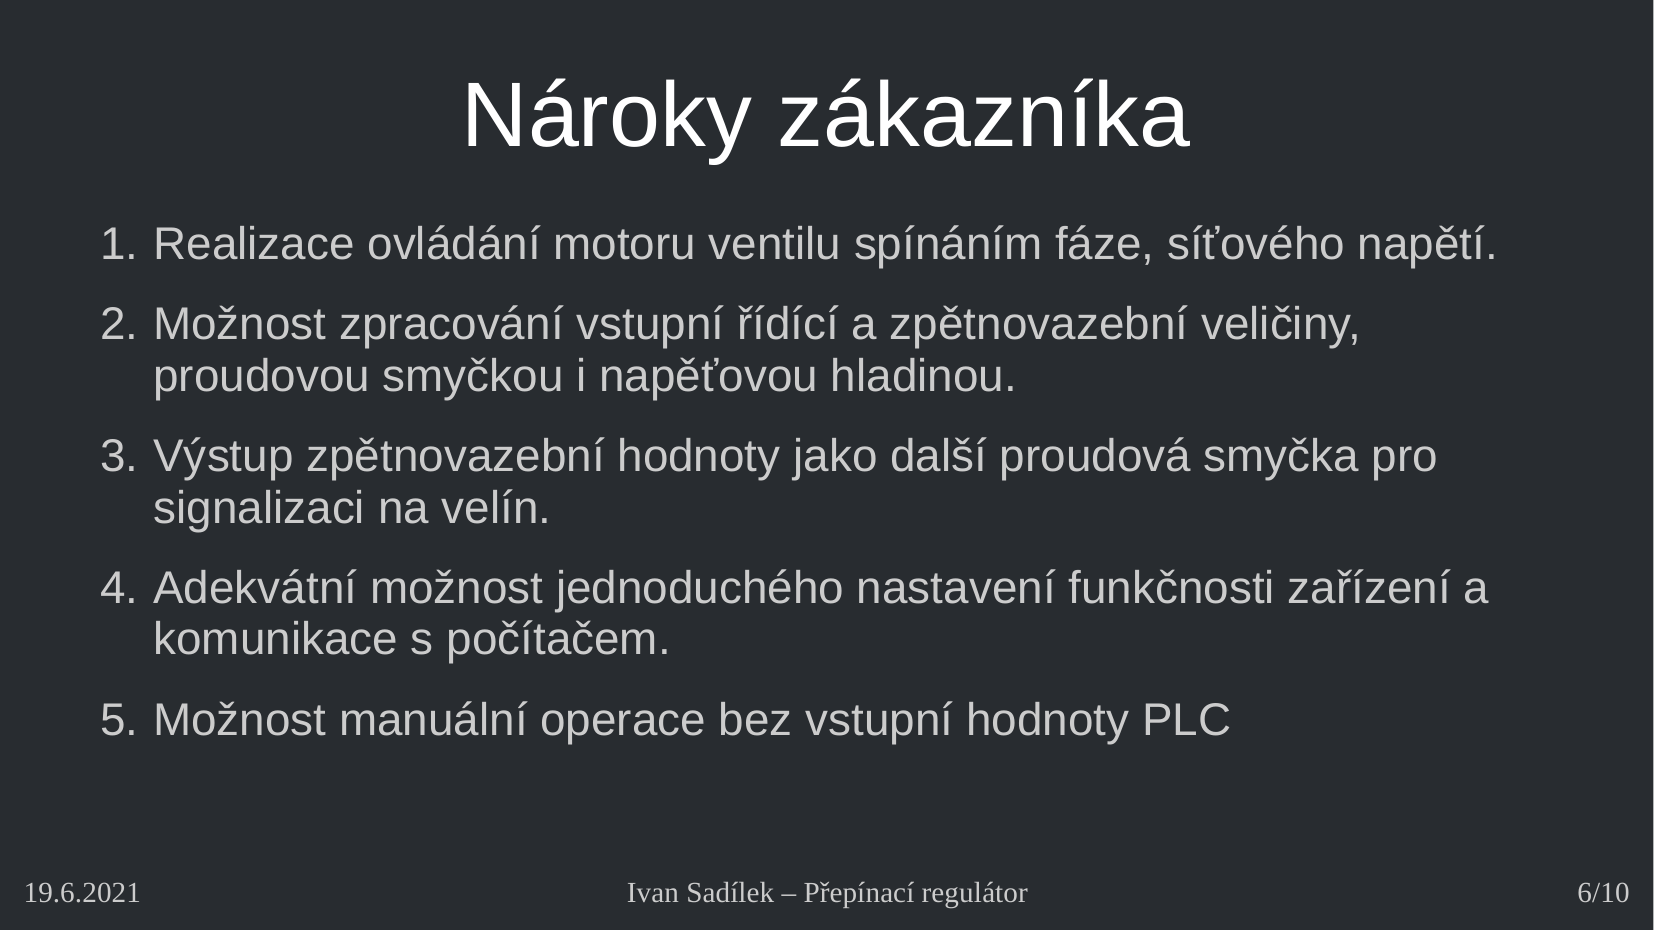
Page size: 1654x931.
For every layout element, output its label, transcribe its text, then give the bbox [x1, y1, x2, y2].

list Realizace ovládání motoru ventilu spínáním fáze, síťového napětí. Možnost zpracování vstupní řídící a zpětnovazební veličiny, proudovou smyčkou i napěťovou hladinou. Výstup zpětnovazební hodnoty jako další proudová smyčka pro signalizaci na velín. Adekvátní možnost jednoduchého nastavení funkčnosti zařízení a komunikace s počítačem. Možnost manuální operace bez vstupní hodnoty PLC [82, 217, 1571, 758]
title Nároky zákazníka [82, 37, 1571, 193]
